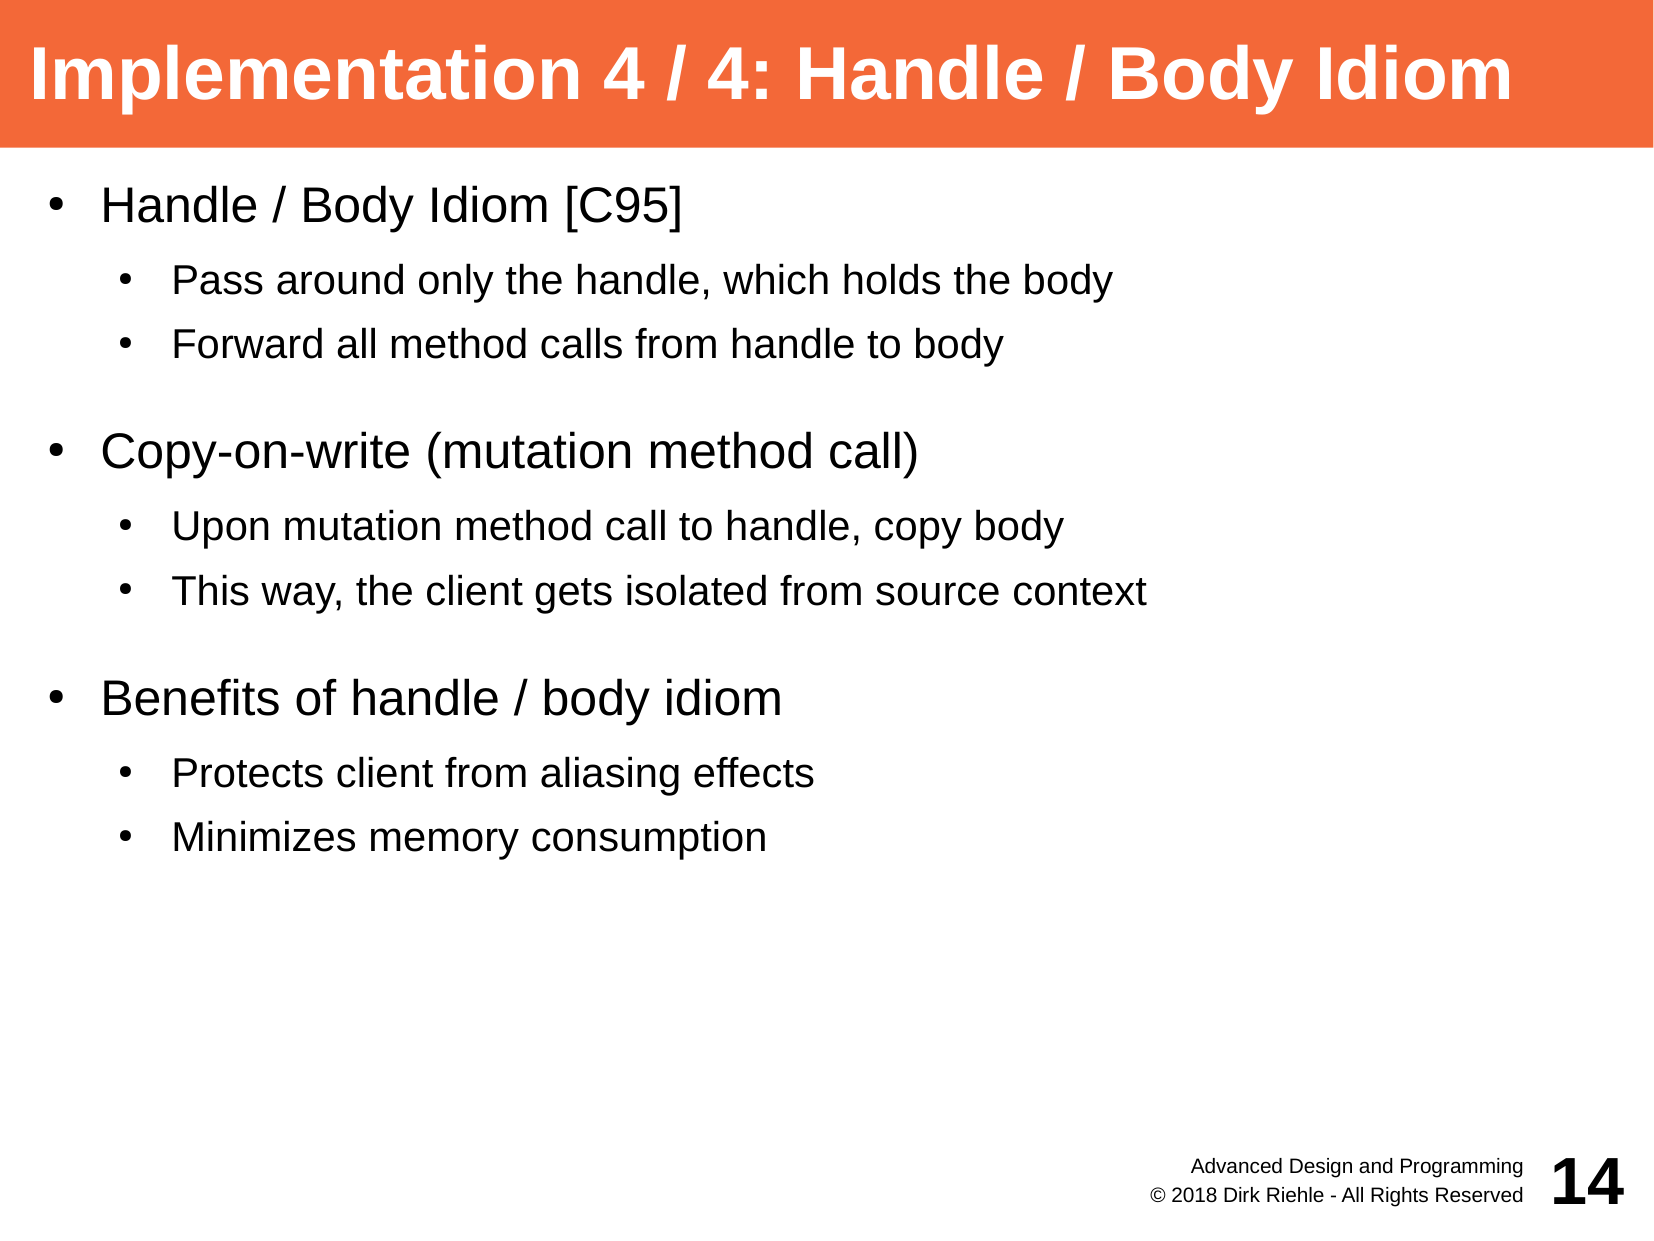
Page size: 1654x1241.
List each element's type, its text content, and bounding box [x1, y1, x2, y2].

list Handle / Body Idiom [C95] Pass around only the handle, which holds the body Forward all method calls from handle to body Copy-on-write (mutation method call) Upon mutation method call to handle, copy body This way, the client gets isolated from source context Benefits of handle / body idiom Protects client from aliasing effects Minimizes memory consumption [29, 177, 1625, 1063]
title Implementation 4 / 4: Handle / Body Idiom [0, 0, 1654, 148]
